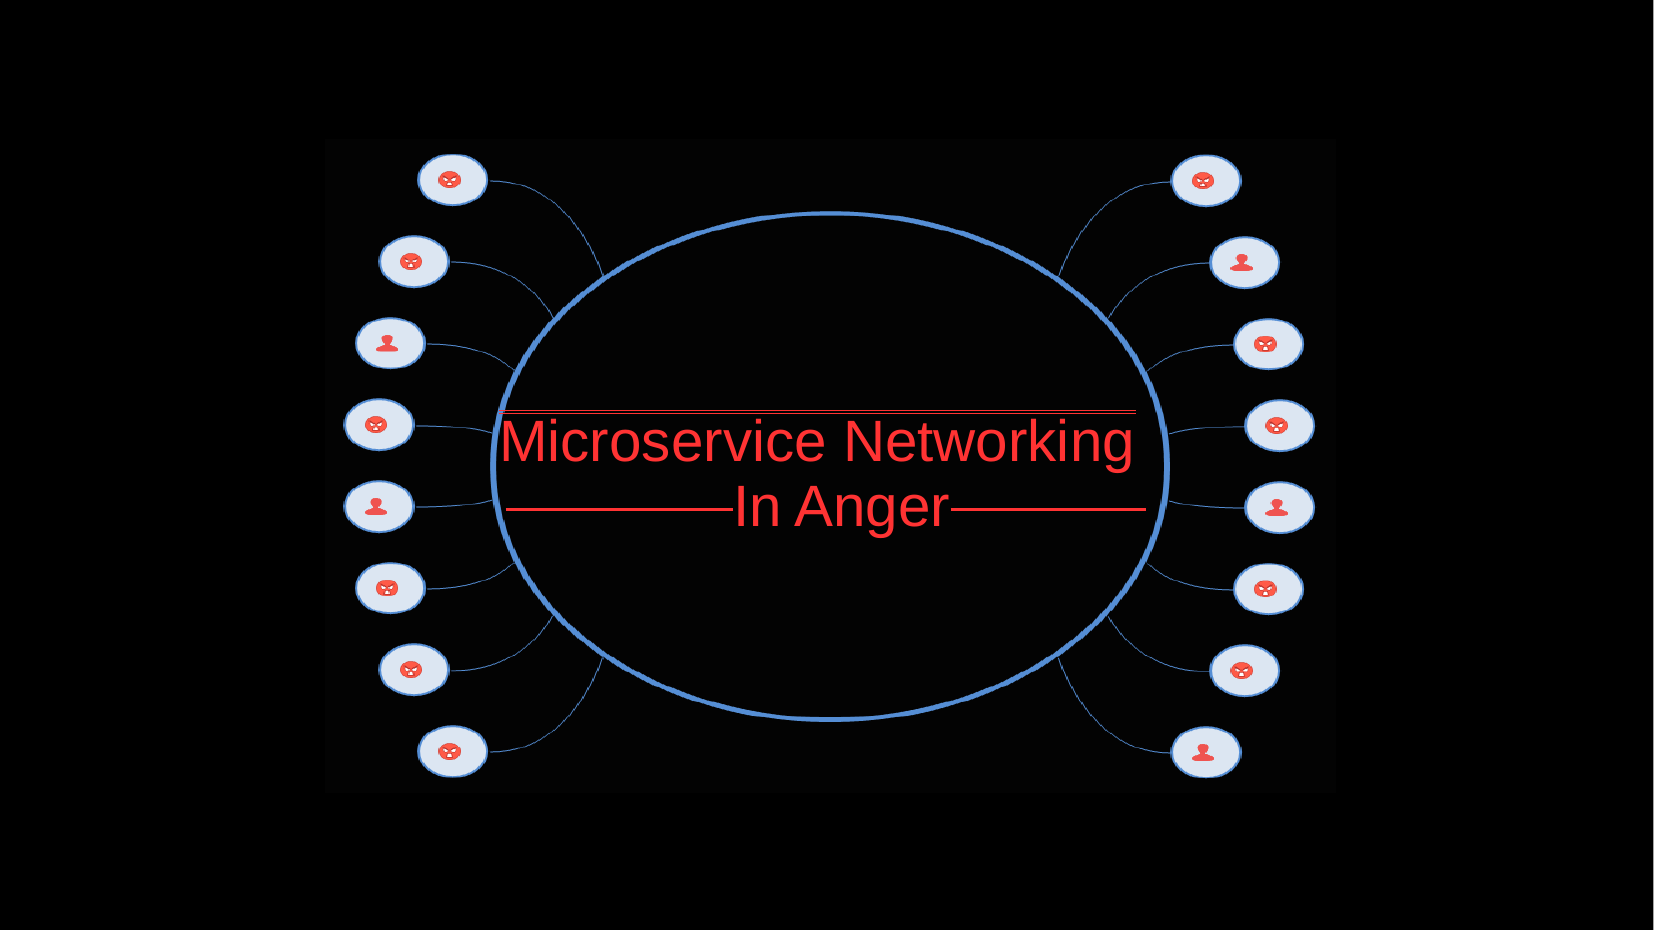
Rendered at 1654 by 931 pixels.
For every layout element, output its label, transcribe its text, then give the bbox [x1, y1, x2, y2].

picture [325, 139, 1336, 793]
text_box Microservice Networking In Anger [465, 401, 1171, 608]
